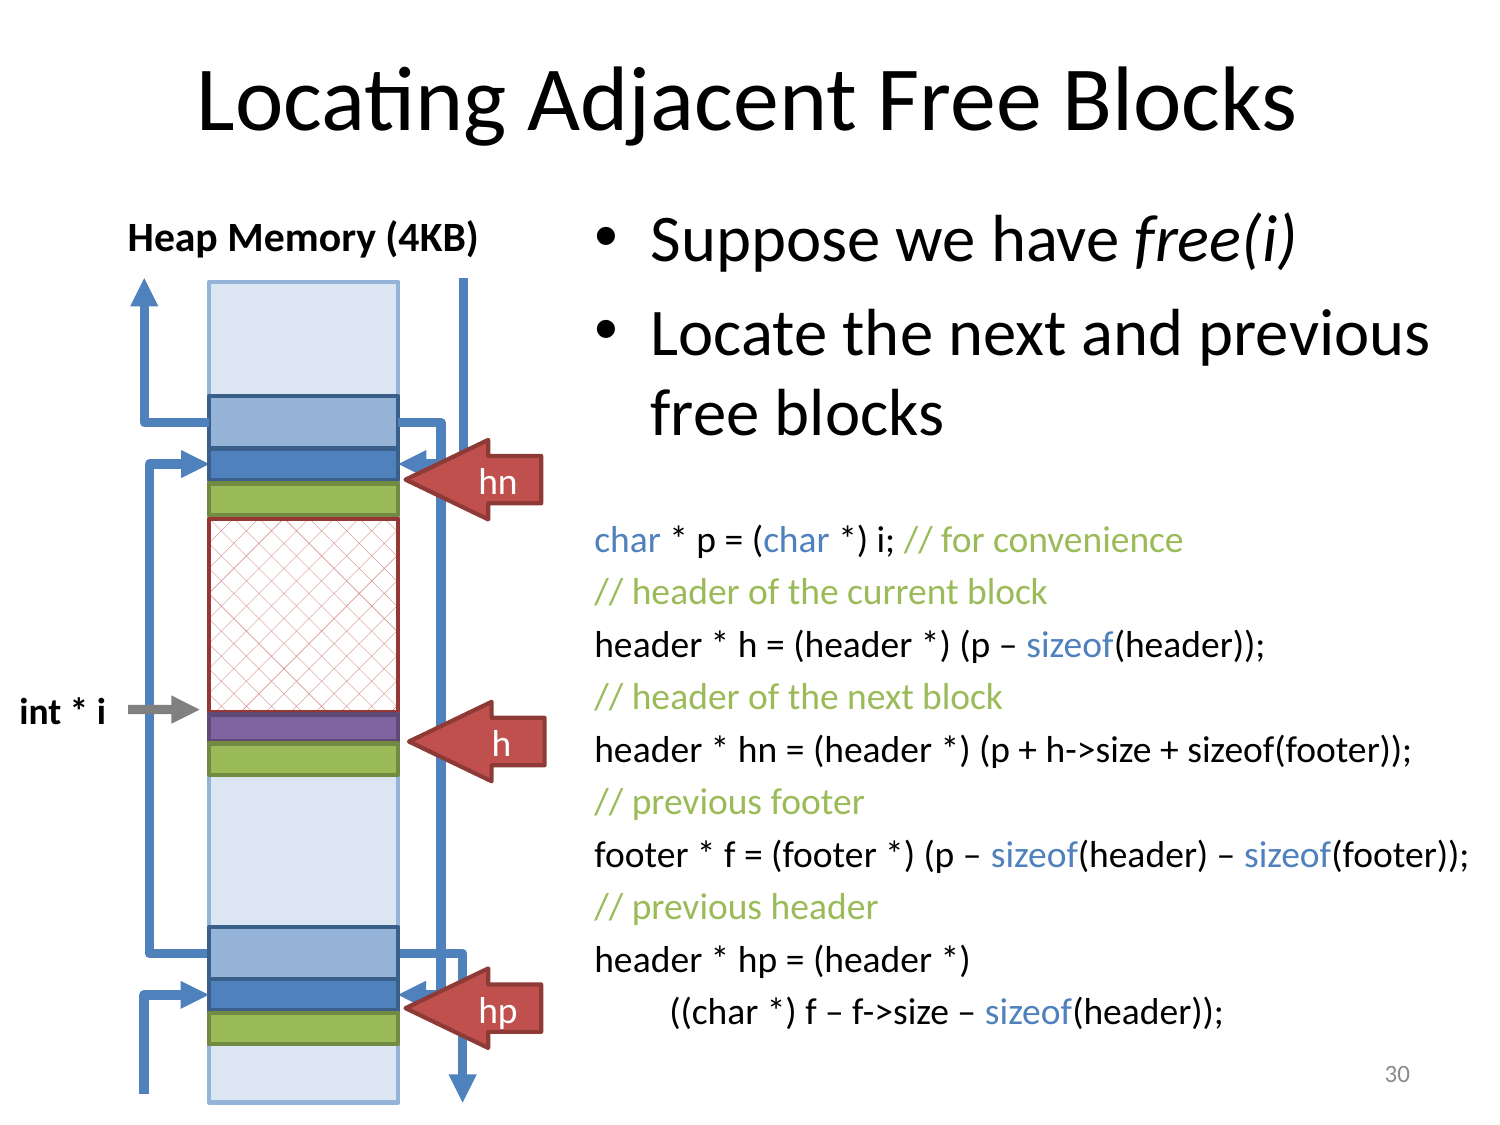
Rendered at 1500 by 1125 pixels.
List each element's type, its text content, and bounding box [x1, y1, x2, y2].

text_box [208, 281, 399, 1103]
text_box hn [405, 439, 542, 520]
title Locating Adjacent Free Blocks [7, 0, 1488, 188]
list Suppose we have free(i) Locate the next and previous free blocks char * p = (char *) i; // for convenience // header of the current block header * h = (header *) (p – sizeof(header)); // header of the next block header * hn = (header *) (p + h->size + sizeof(footer)); // previous footer footer * f = (footer *) (p – sizeof(header) – sizeof(footer)); // previous header header * hp = (header *) ((char *) f – f->size – sizeof(header)); [579, 187, 1500, 1103]
text_box int * i [4, 679, 129, 740]
text_box Heap Memory (4KB) [113, 201, 495, 267]
text_box hp [405, 968, 542, 1048]
text_box h [408, 701, 545, 782]
